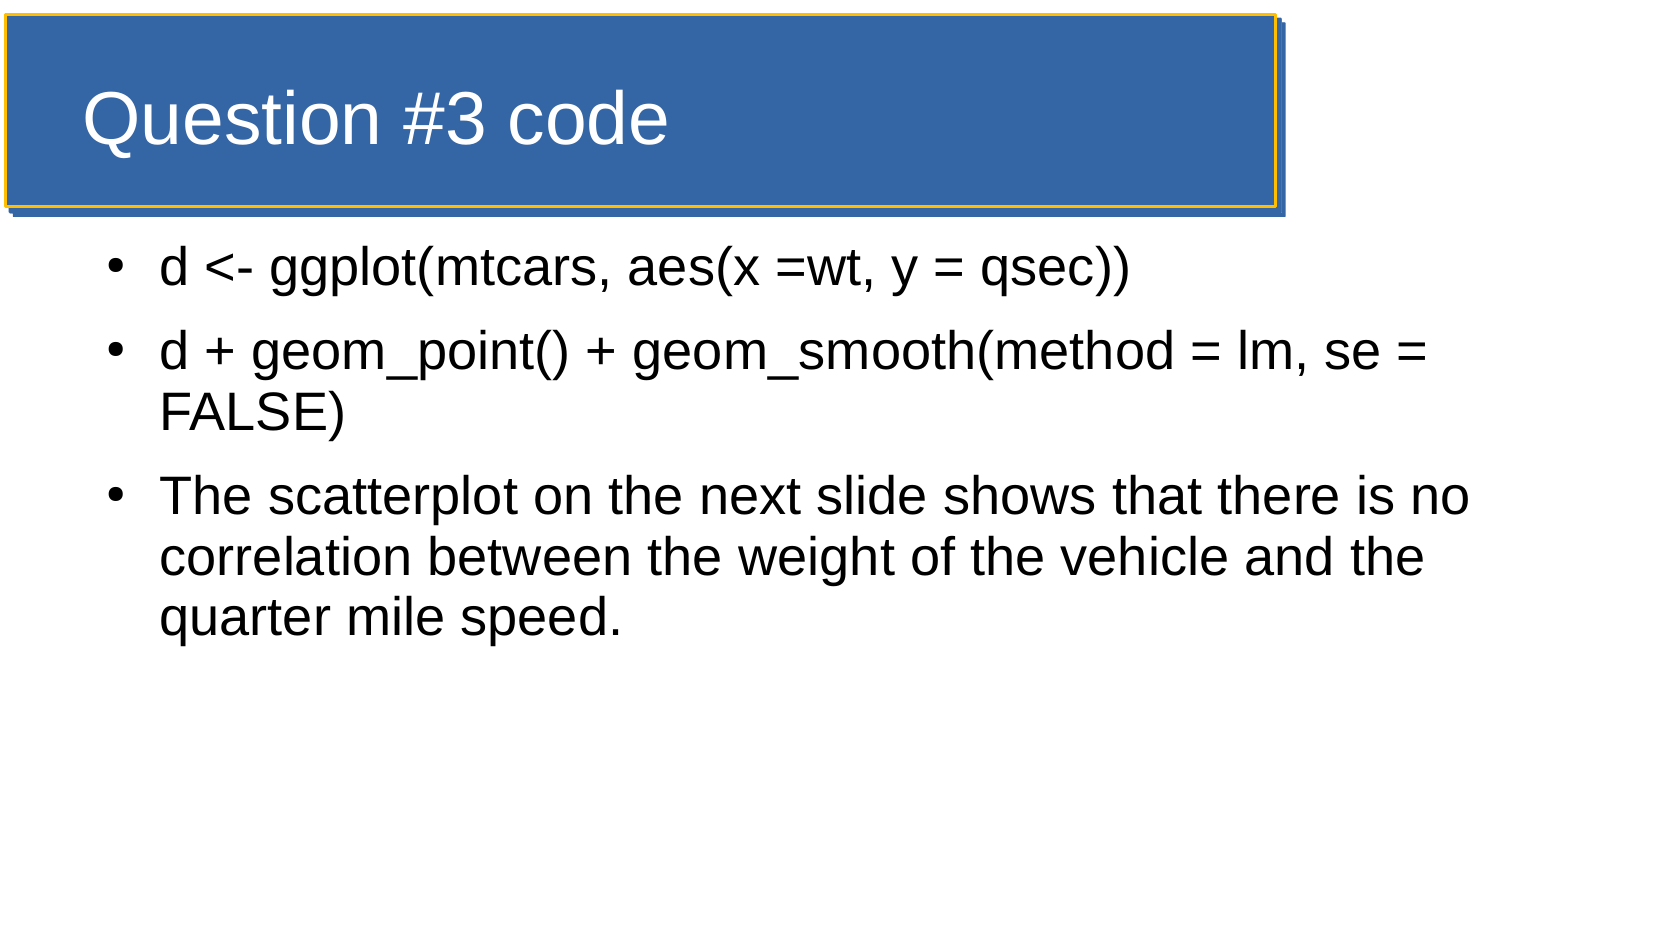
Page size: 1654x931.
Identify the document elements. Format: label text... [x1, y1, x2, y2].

title Question #3 code [82, 44, 1235, 192]
list d <- ggplot(mtcars, aes(x =wt, y = qsec)) d + geom_point() + geom_smooth(method = lm, se = FALSE) The scatterplot on the next slide shows that there is no correlation between the weight of the vehicle and the quarter mile speed. [88, 236, 1565, 798]
